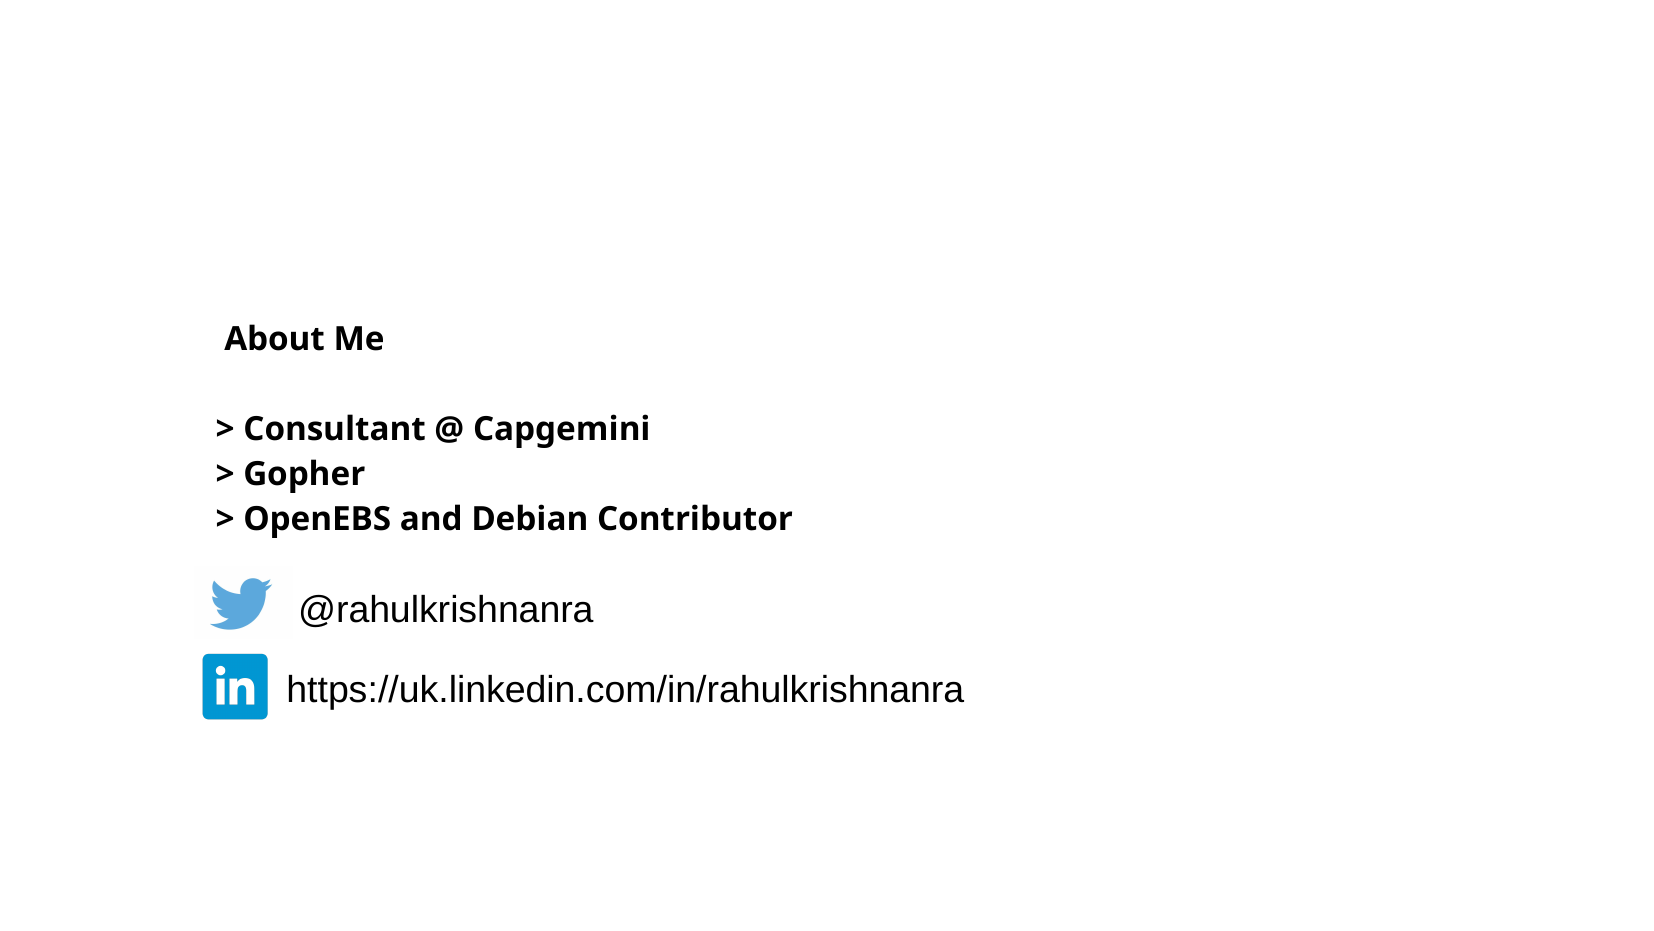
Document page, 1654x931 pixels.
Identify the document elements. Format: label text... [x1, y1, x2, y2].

text_box About Me > Consultant @ Capgemini > Gopher > OpenEBS and Debian Contributor [200, 307, 1158, 549]
text_box https://uk.linkedin.com/in/rahulkrishnanra [293, 661, 980, 719]
picture [177, 566, 293, 745]
text_box @rahulkrishnanra [293, 580, 831, 638]
